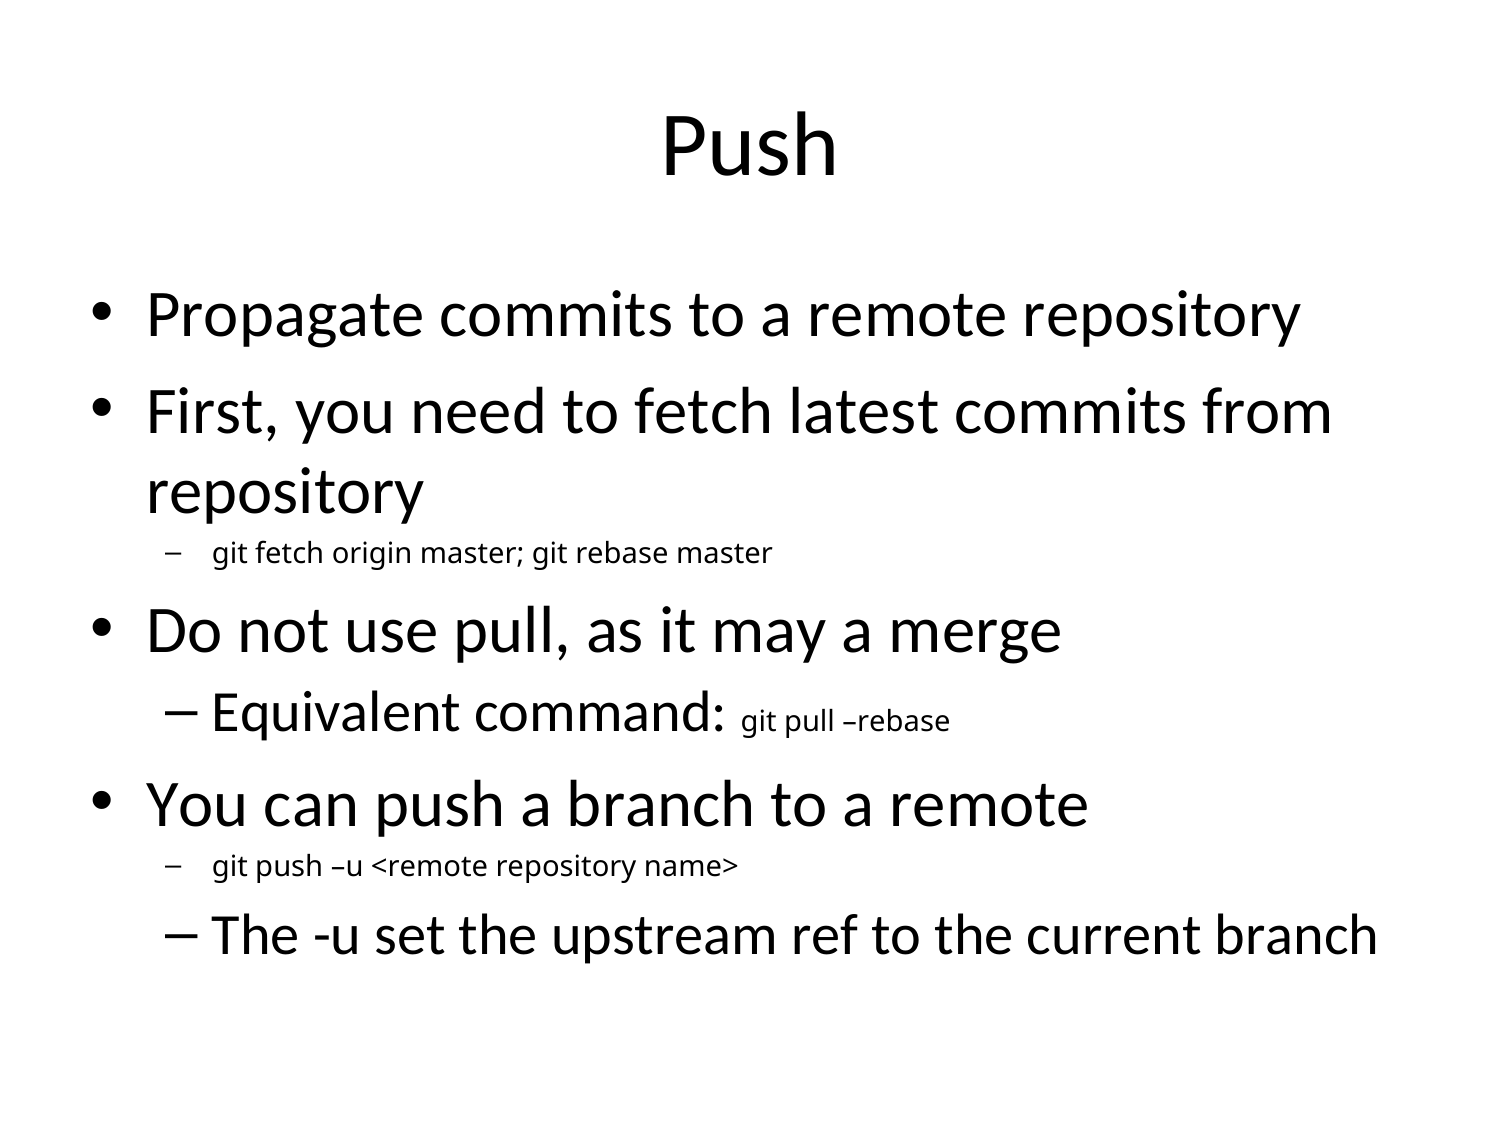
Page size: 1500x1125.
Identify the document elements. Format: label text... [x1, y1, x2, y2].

title Push [75, 45, 1426, 233]
list Propagate commits to a remote repository First, you need to fetch latest commits from repository git fetch origin master; git rebase master Do not use pull, as it may a merge Equivalent command: git pull –rebase You can push a branch to a remote git push –u <remote repository name> The -u set the upstream ref to the current branch [75, 262, 1426, 1006]
